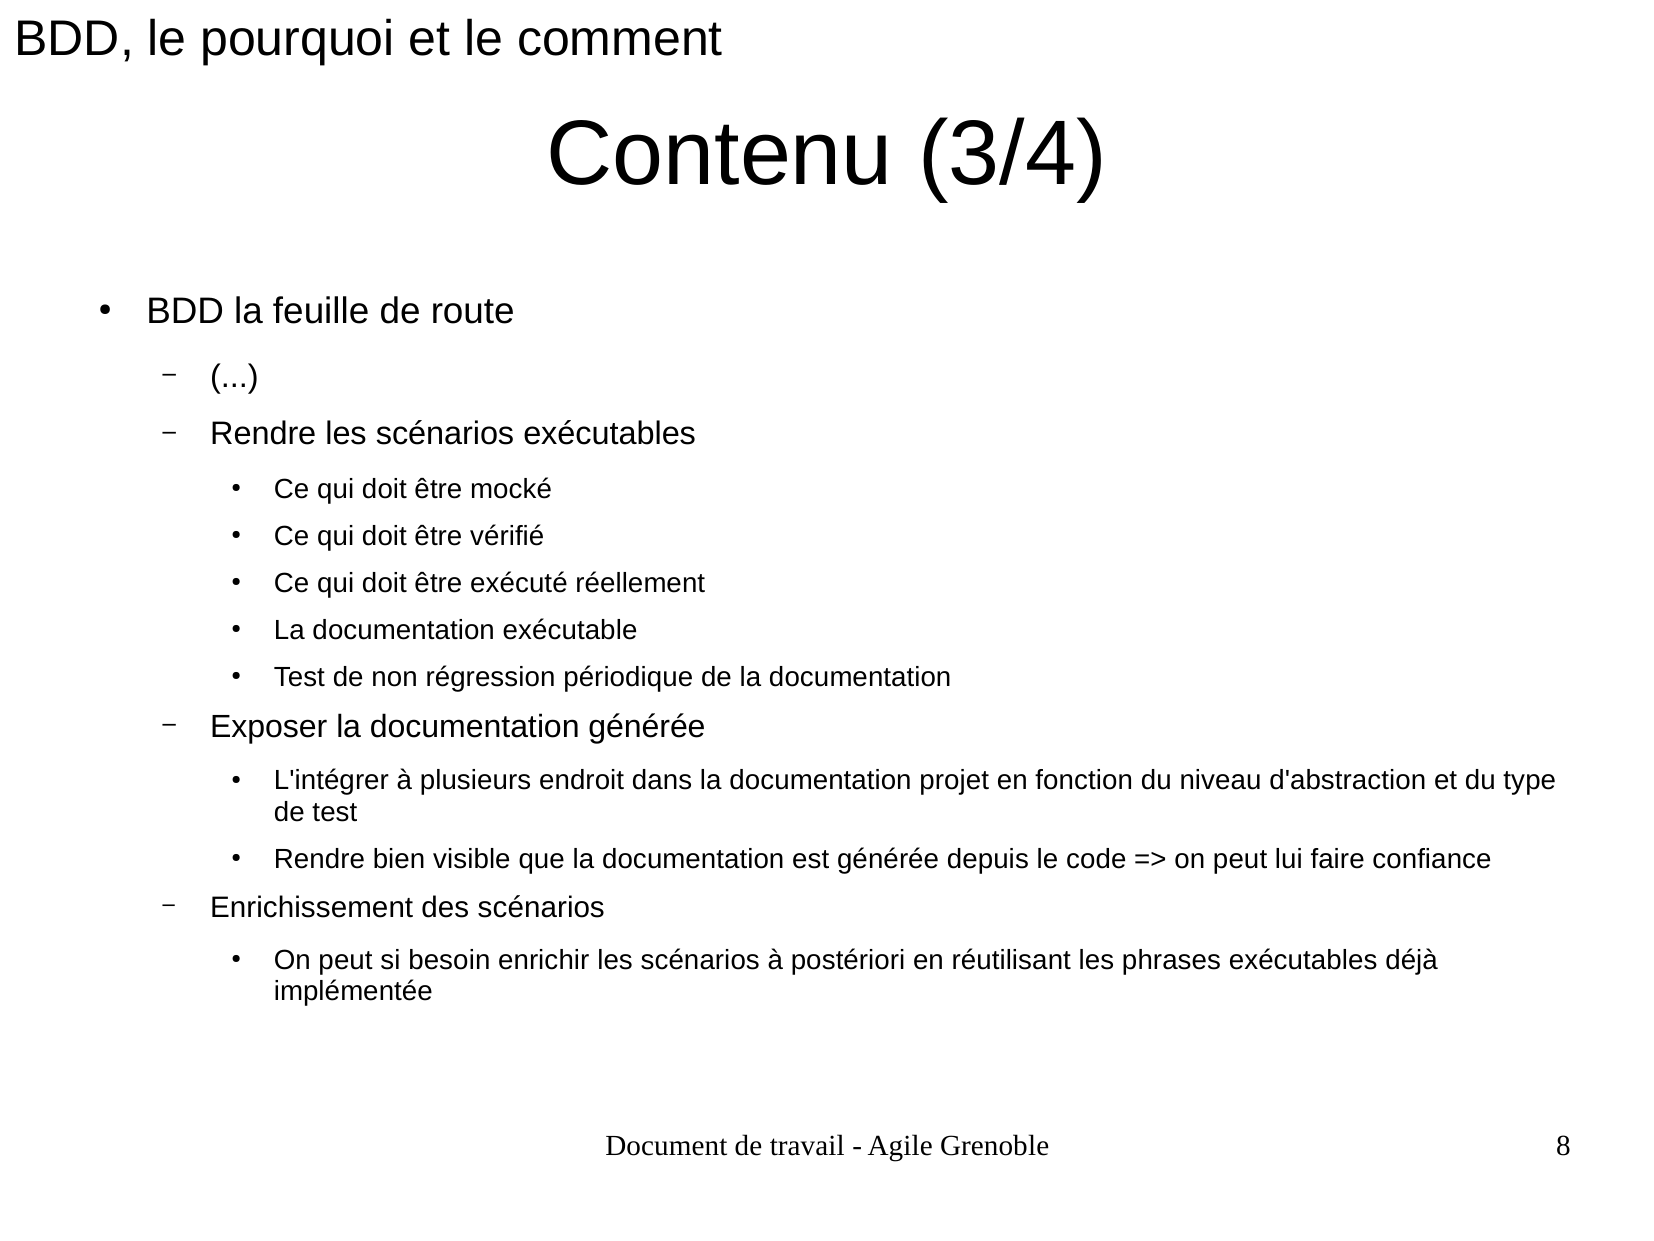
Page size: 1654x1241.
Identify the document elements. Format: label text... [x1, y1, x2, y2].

text_box BDD, le pourquoi et le comment [0, 3, 739, 74]
list BDD la feuille de route (...) Rendre les scénarios exécutables Ce qui doit être mocké Ce qui doit être vérifié Ce qui doit être exécuté réellement La documentation exécutable Test de non régression périodique de la documentation Exposer la documentation générée L'intégrer à plusieurs endroit dans la documentation projet en fonction du niveau d'abstraction et du type de test Rendre bien visible que la documentation est générée depuis le code => on peut lui faire confiance Enrichissement des scénarios On peut si besoin enrichir les scénarios à postériori en réutilisant les phrases exécutables déjà implémentée [82, 290, 1571, 1010]
title Contenu (3/4) [82, 49, 1571, 257]
